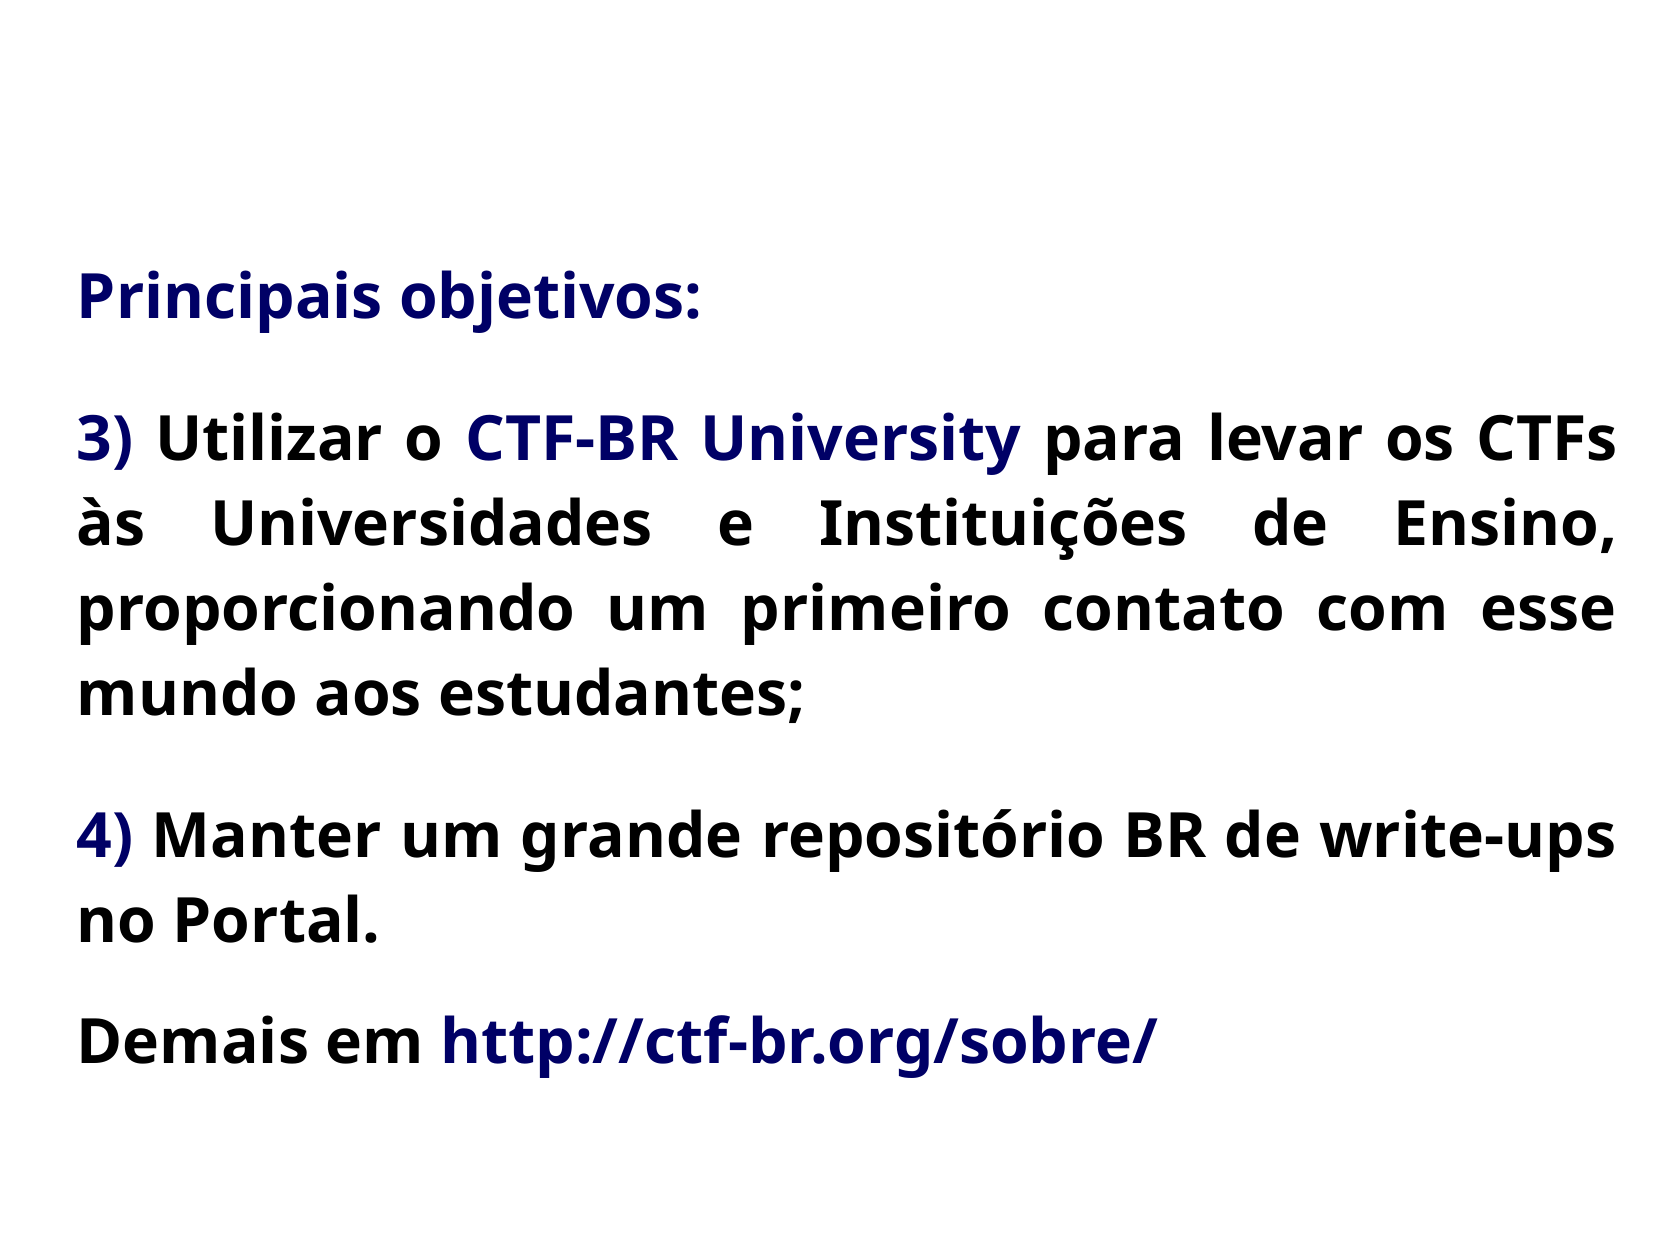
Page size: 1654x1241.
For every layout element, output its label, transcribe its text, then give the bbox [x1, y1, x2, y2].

subtitle Principais objetivos: 3) Utilizar o CTF-BR University para levar os CTFs às Universidades e Instituições de Ensino, proporcionando um primeiro contato com esse mundo aos estudantes; 4) Manter um grande repositório BR de write-ups no Portal. Demais em http://ctf-br.org/sobre/ [76, 2, 1619, 1241]
